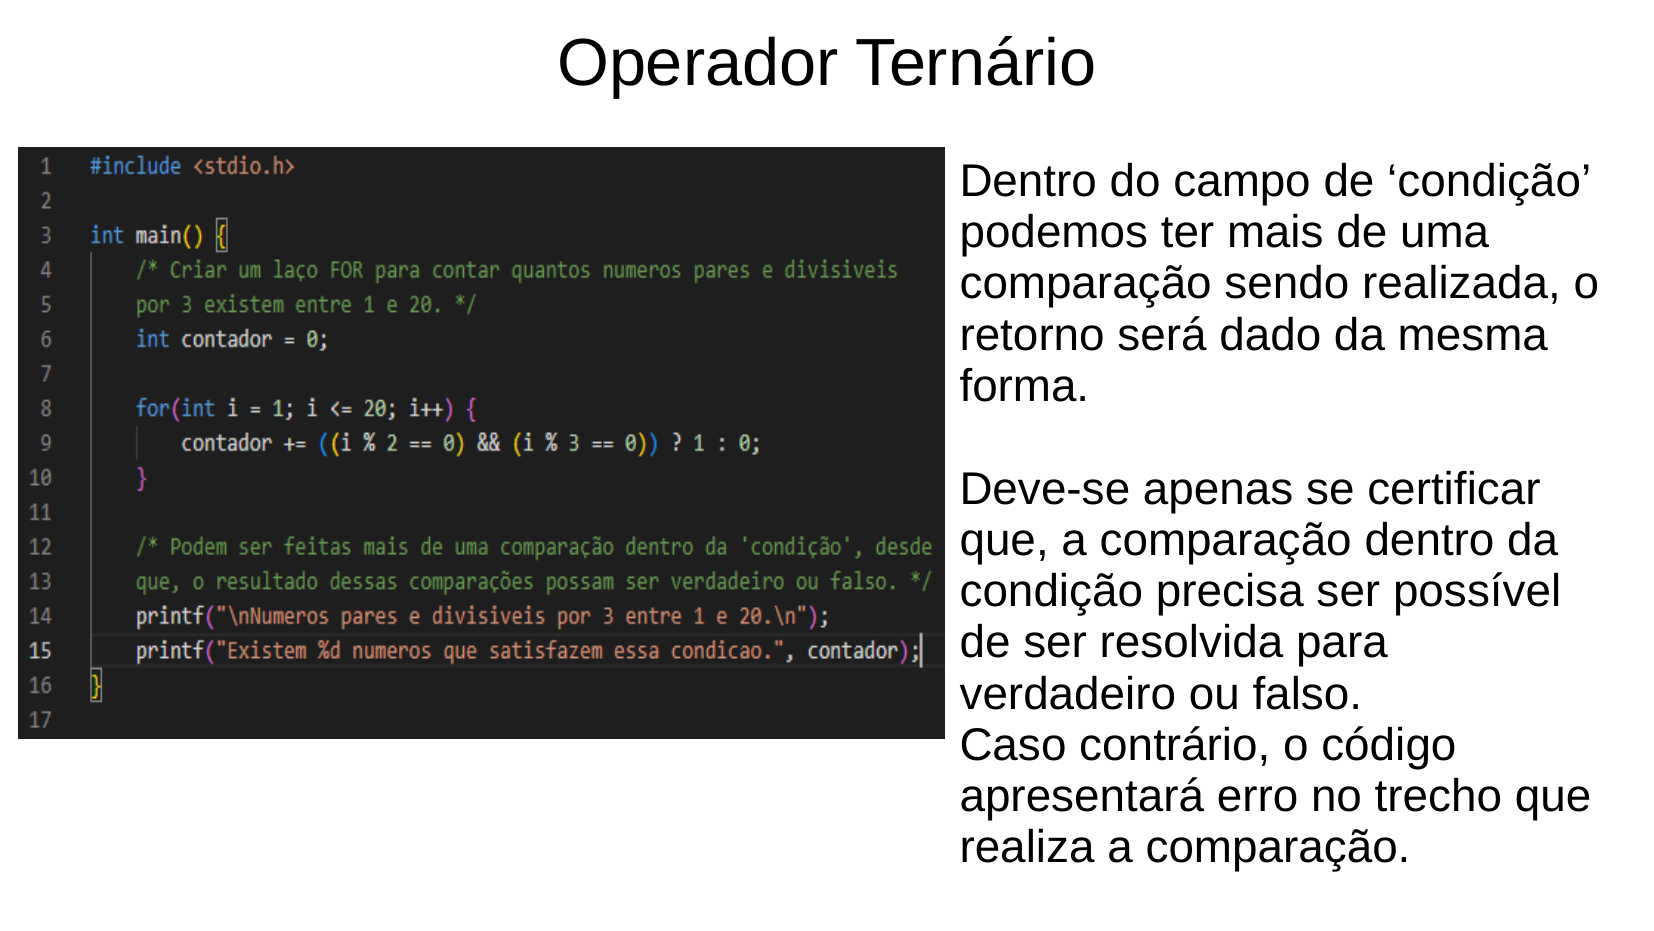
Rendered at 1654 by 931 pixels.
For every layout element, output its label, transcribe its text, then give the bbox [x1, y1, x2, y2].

picture [18, 147, 945, 739]
text_box Dentro do campo de ‘condição’ podemos ter mais de uma comparação sendo realizada, o retorno será dado da mesma forma. Deve-se apenas se certificar que, a comparação dentro da condição precisa ser possível de ser resolvida para verdadeiro ou falso. Caso contrário, o código apresentará erro no trecho que realiza a comparação. [944, 147, 1625, 886]
title Operador Ternário [82, 7, 1571, 119]
